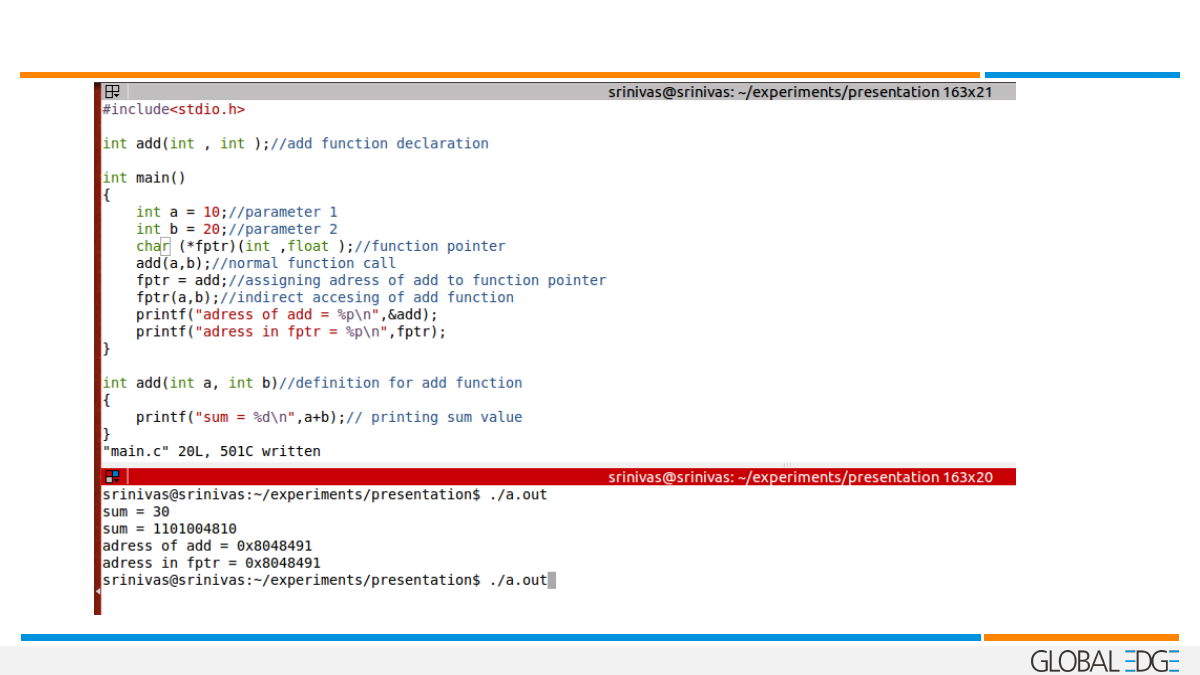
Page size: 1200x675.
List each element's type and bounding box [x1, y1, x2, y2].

picture [94, 82, 1016, 615]
picture [1031, 650, 1179, 672]
